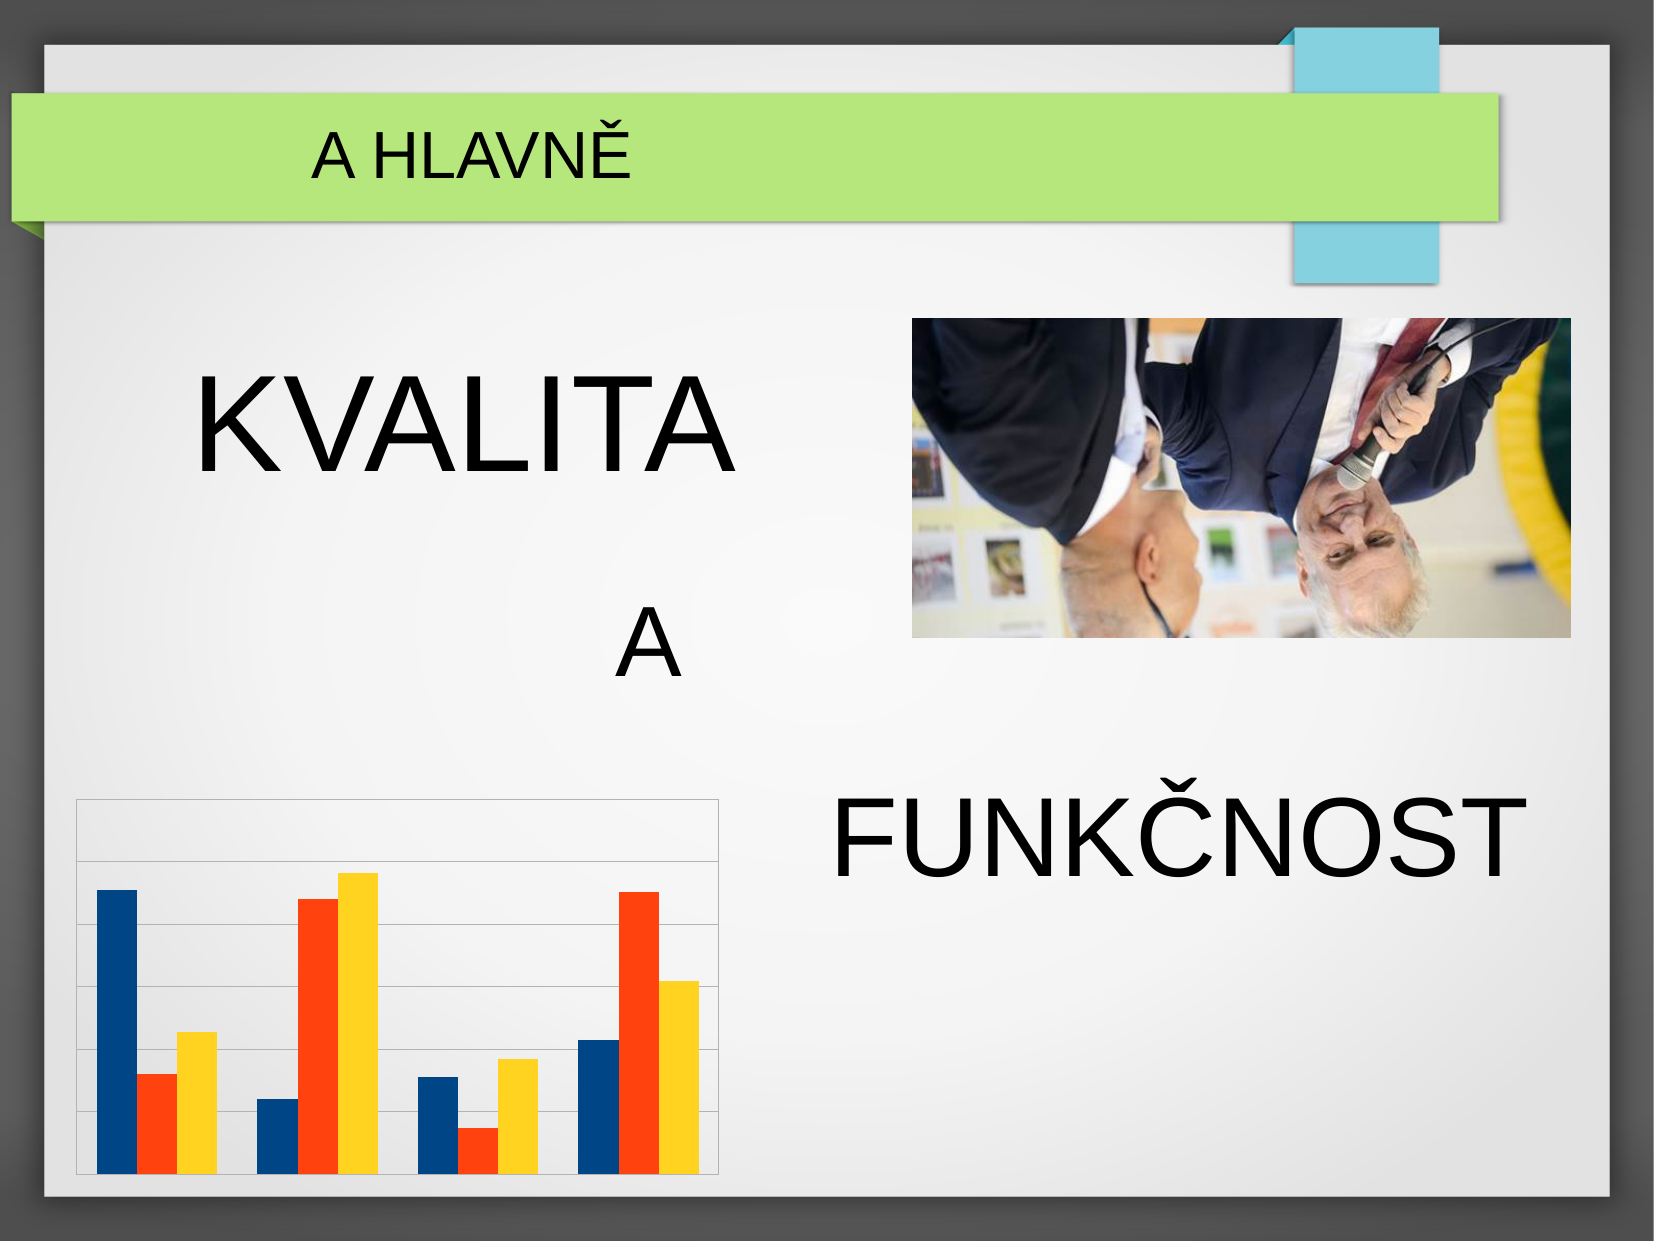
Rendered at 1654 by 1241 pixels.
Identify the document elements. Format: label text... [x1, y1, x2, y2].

text_box A [600, 578, 697, 747]
picture [0, 0, 1654, 1241]
text_box KVALITA [177, 339, 912, 508]
text_box FUNKČNOST [814, 767, 1654, 1241]
subtitle A HLAVNĚ [0, 0, 1063, 430]
chart [63, 791, 733, 1183]
